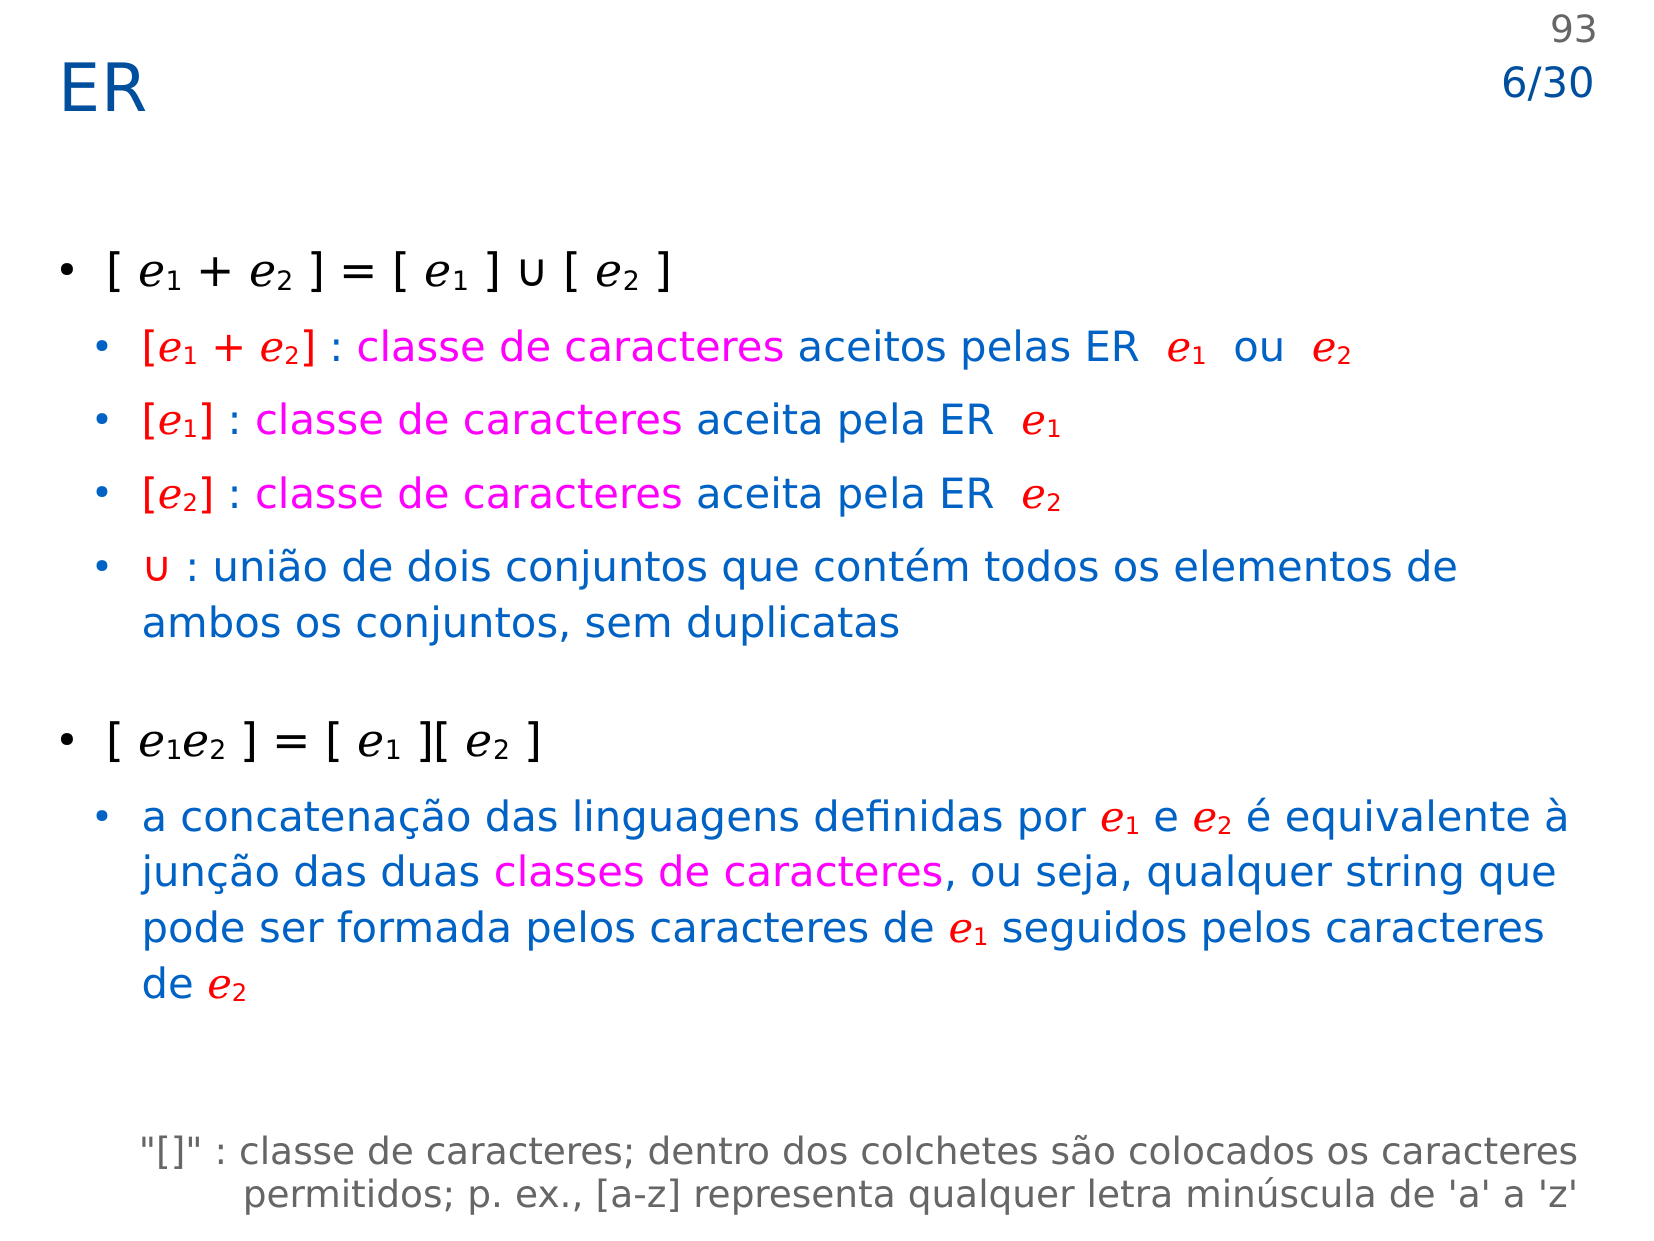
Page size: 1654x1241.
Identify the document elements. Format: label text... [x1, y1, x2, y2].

title ER [59, 29, 1625, 148]
text_box 93 [1375, 0, 1613, 64]
text_box "[]" : classe de caracteres; dentro dos colchetes são colocados os caracteres permitidos; p. ex., [a-z] representa qualquer letra minúscula de 'a' a 'z' [88, 1122, 1595, 1241]
list [ ℯ1 + ℯ2 ] = [ ℯ1 ] ∪ [ ℯ2 ] [ℯ1 + ℯ2] : classe de caracteres aceitos pelas ER ℯ1 ou ℯ2 [ℯ1] : classe de caracteres aceita pela ER ℯ1 [ℯ2] : classe de caracteres aceita pela ER ℯ2 ∪ : união de dois conjuntos que contém todos os elementos de ambos os conjuntos, sem duplicatas [ ℯ1ℯ2 ] = [ ℯ1 ][ ℯ2 ] a concatenação das linguagens definidas por ℯ1 e ℯ2 é equivalente à junção das duas classes de caracteres, ou seja, qualquer string que pode ser formada pelos caracteres de ℯ1 seguidos pelos caracteres de ℯ2 [59, 236, 1595, 1211]
